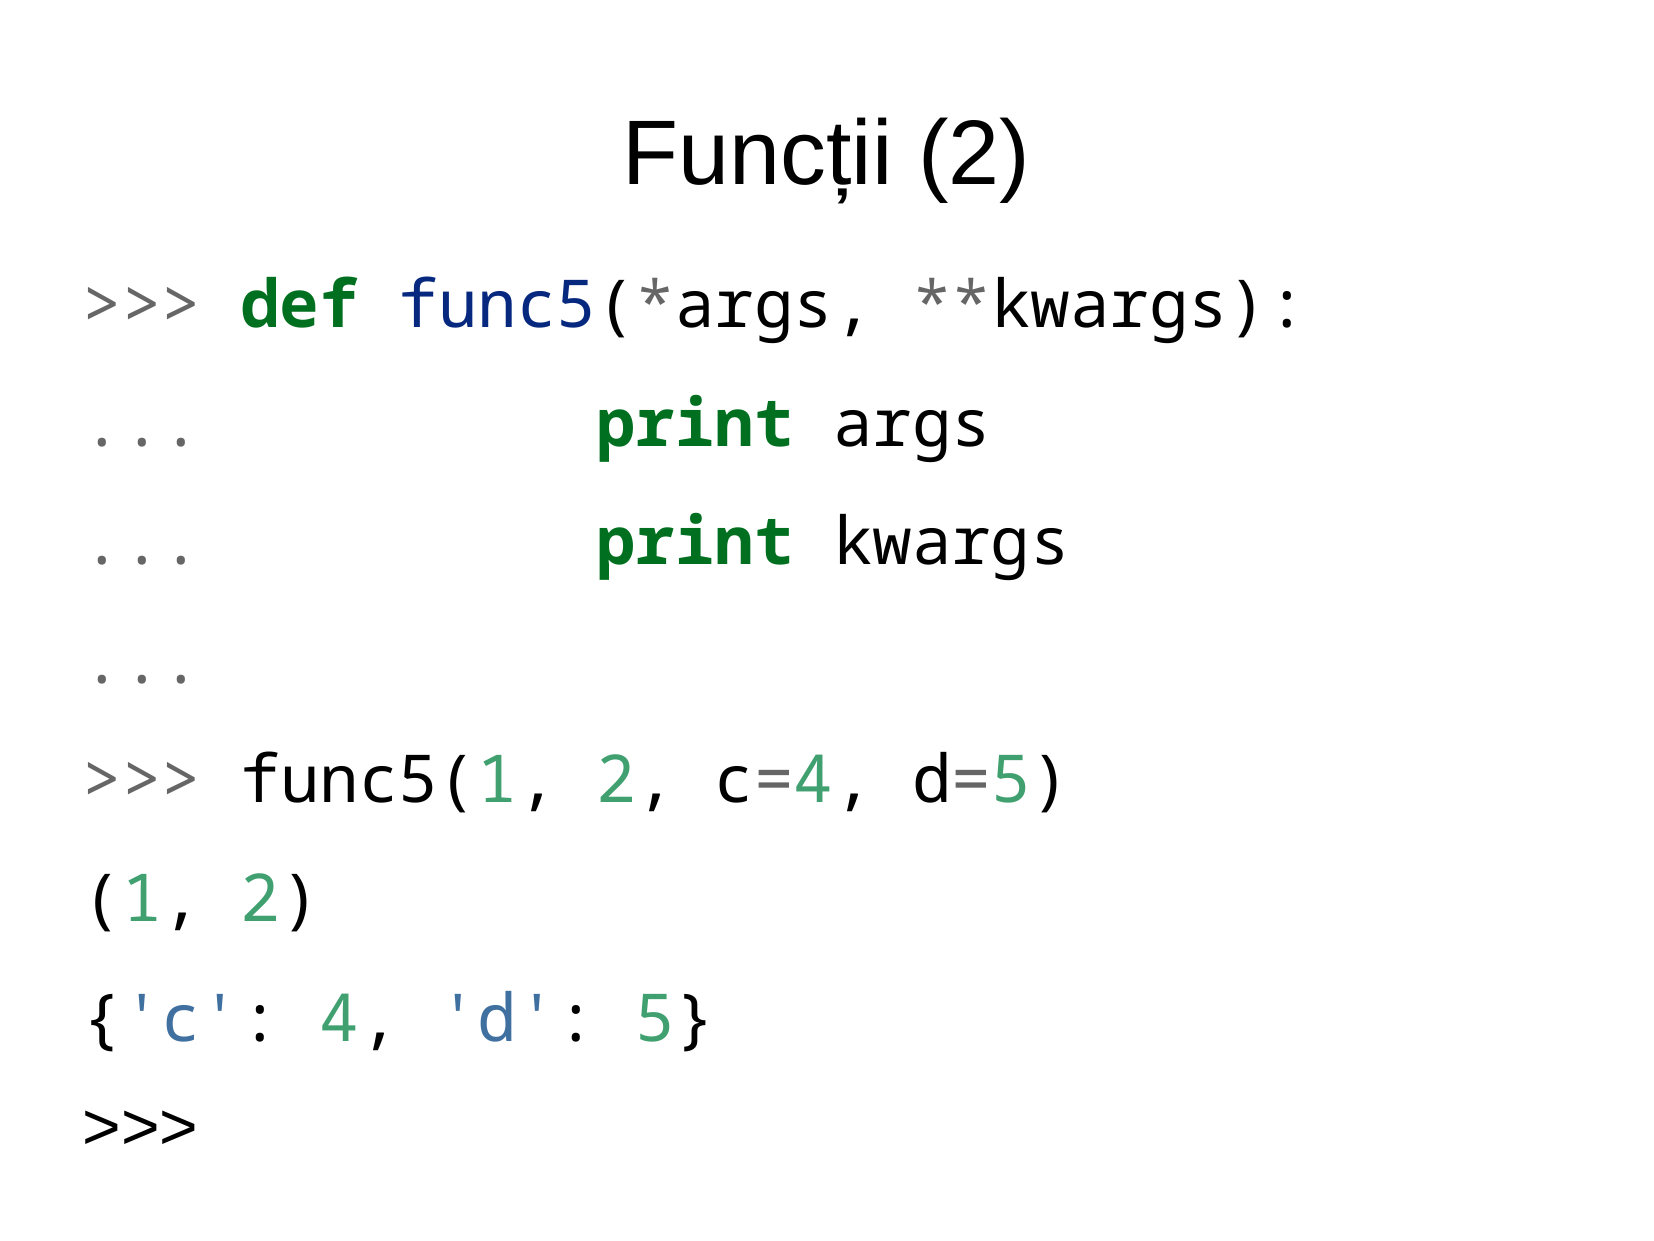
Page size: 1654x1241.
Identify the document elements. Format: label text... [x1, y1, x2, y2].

title Funcții (2) [82, 49, 1571, 256]
list >>> def func5(*args, **kwargs): ... print args ... print kwargs ... >>> func5(1, 2, c=4, d=5) (1, 2) {'c': 4, 'd': 5} >>> [82, 256, 1571, 1171]
